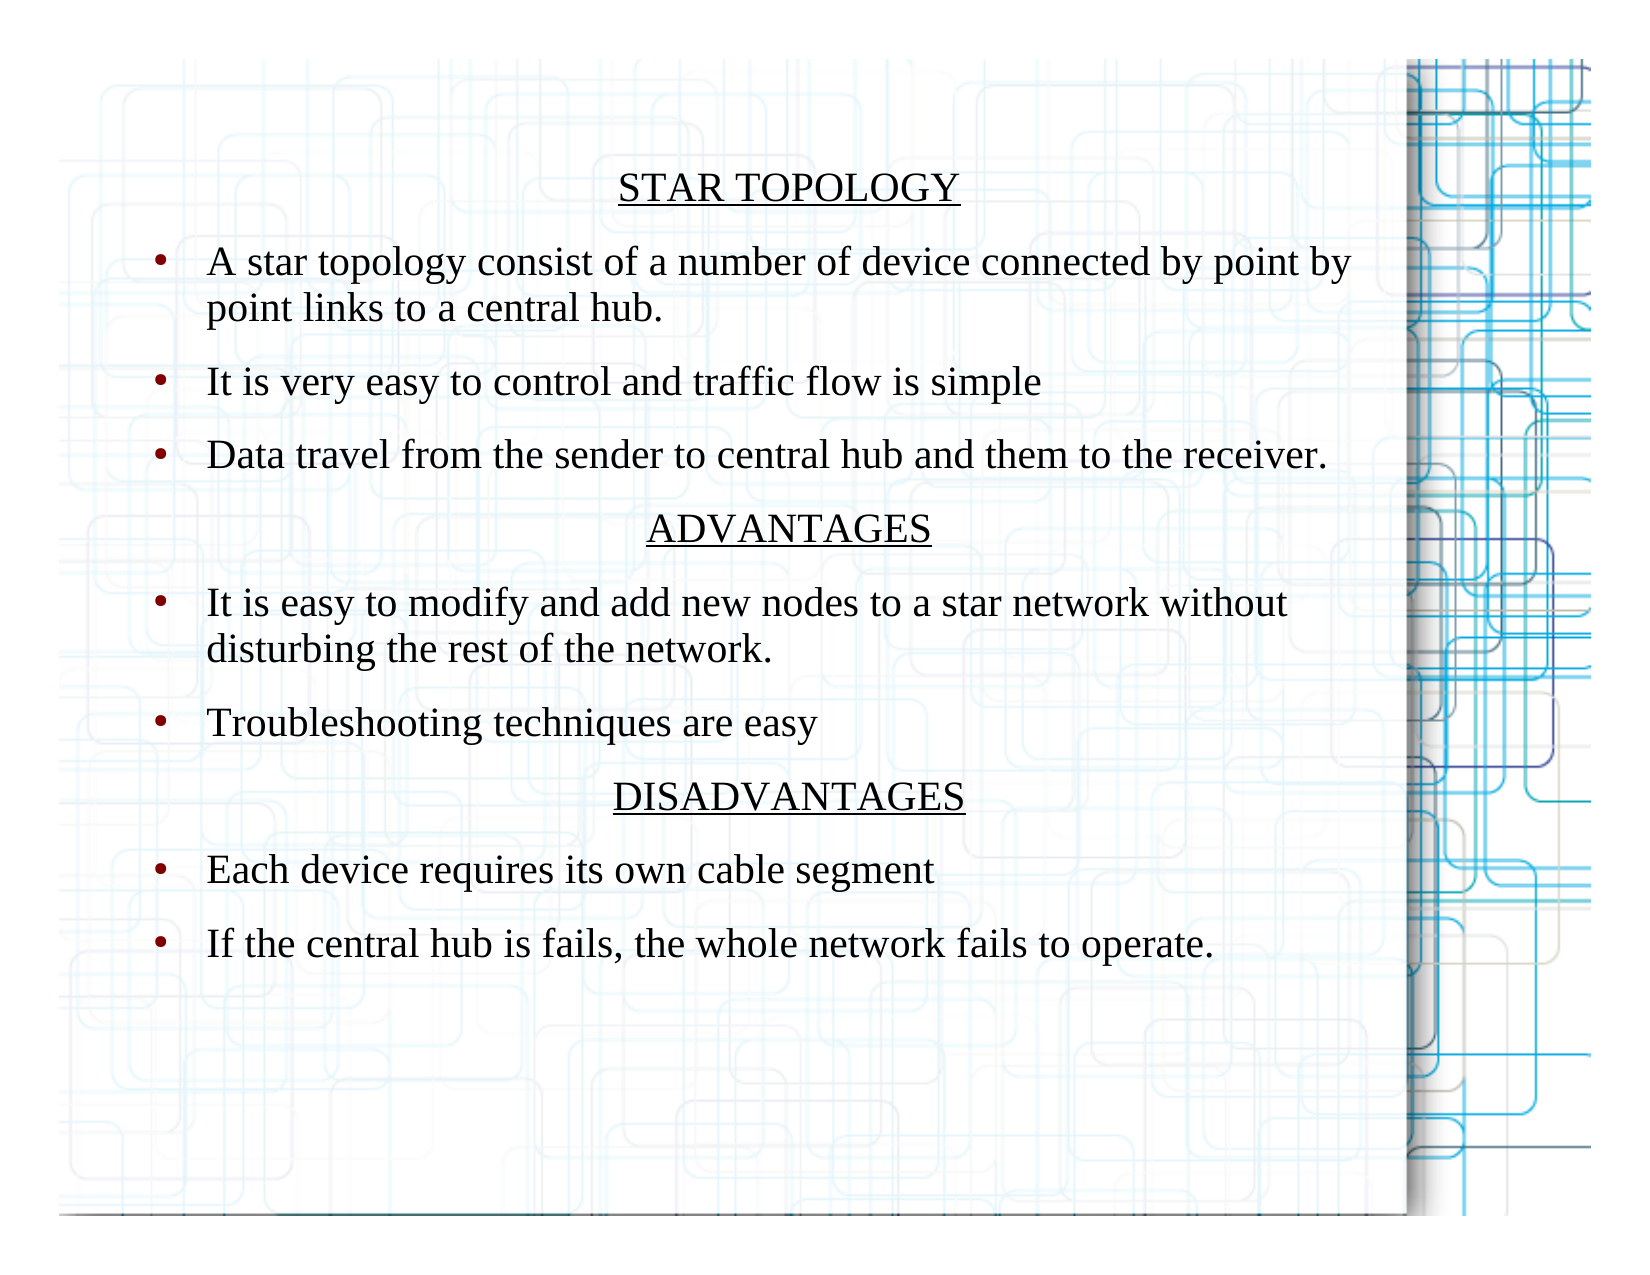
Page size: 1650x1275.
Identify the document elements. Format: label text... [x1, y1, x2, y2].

list STAR TOPOLOGY A star topology consist of a number of device connected by point by point links to a central hub. It is very easy to control and traffic flow is simple Data travel from the sender to central hub and them to the receiver. ADVANTAGES It is easy to modify and add new nodes to a star network without disturbing the rest of the network. Troubleshooting techniques are easy DISADVANTAGES Each device requires its own cable segment If the central hub is fails, the whole network fails to operate. [135, 164, 1373, 1094]
picture [59, 59, 1591, 1216]
